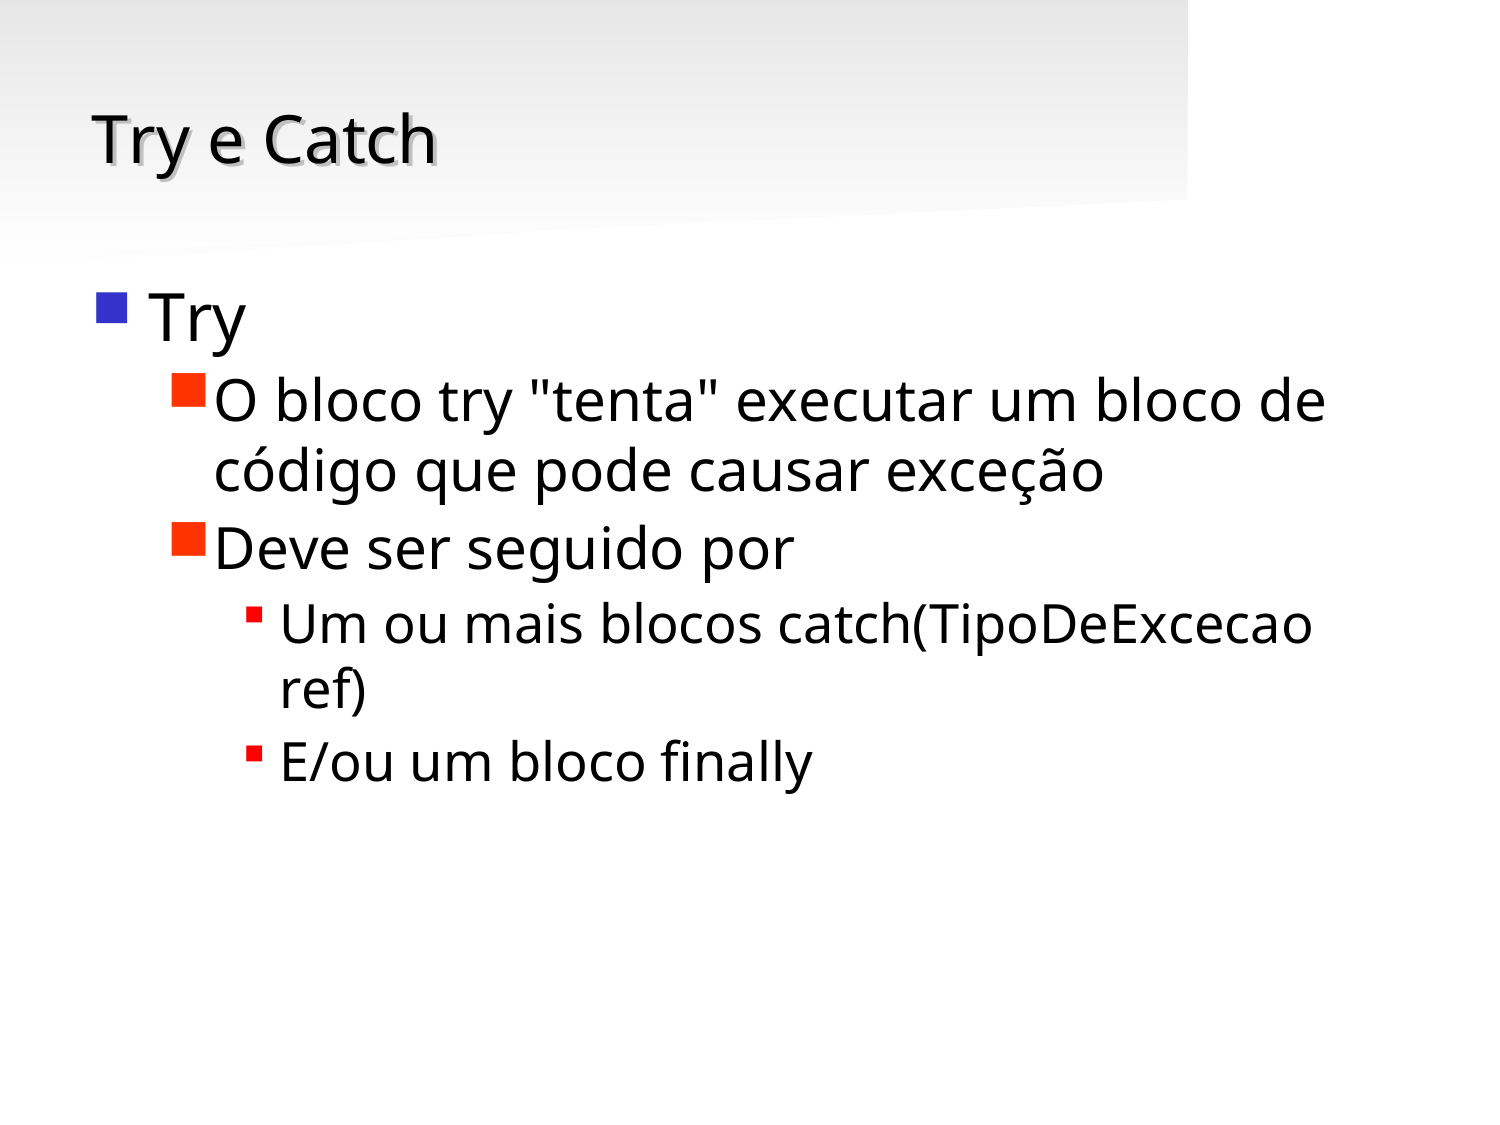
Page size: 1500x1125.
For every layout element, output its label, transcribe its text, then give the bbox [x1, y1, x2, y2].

list Try O bloco try "tenta" executar um bloco de código que pode causar exceção Deve ser seguido por Um ou mais blocos catch(TipoDeExcecao ref) E/ou um bloco finally [76, 267, 1427, 1005]
title Try e Catch [76, 42, 1427, 231]
